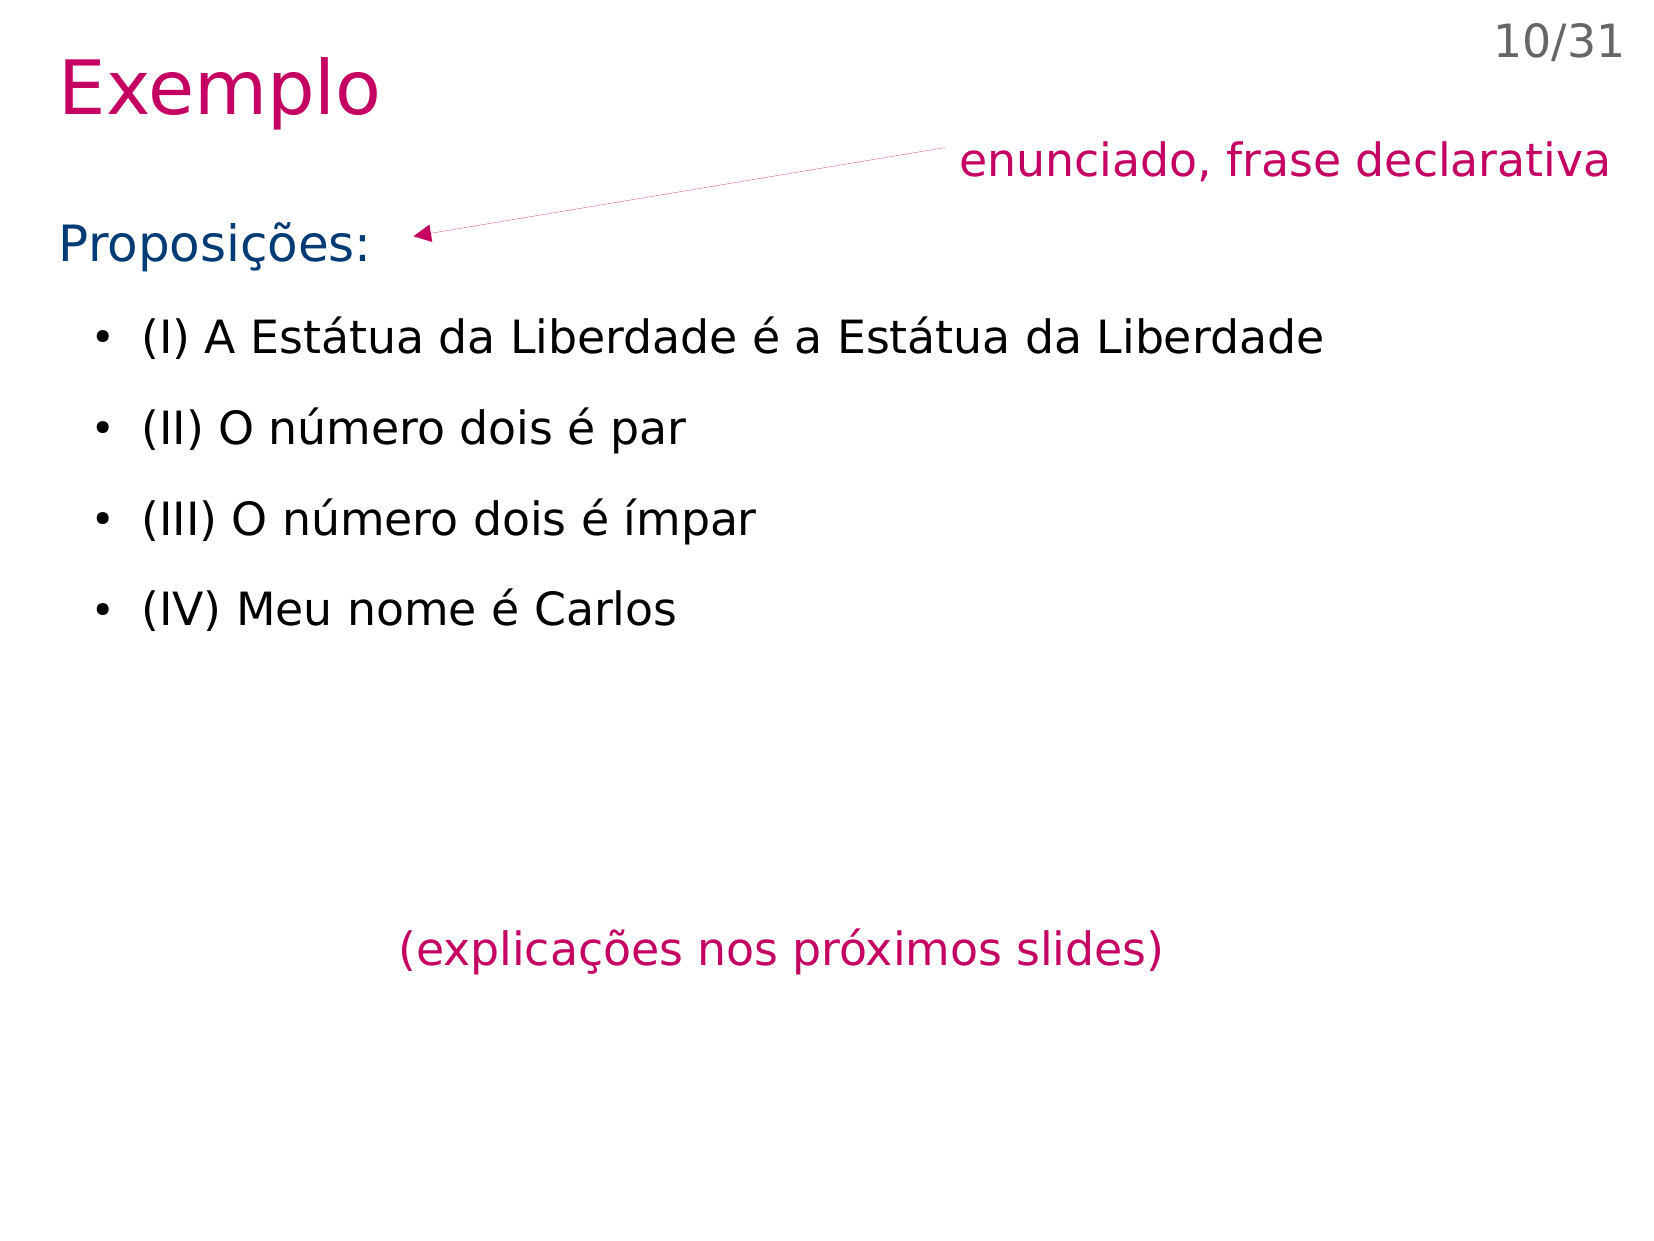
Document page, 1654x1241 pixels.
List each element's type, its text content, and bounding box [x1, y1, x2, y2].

text_box (explicações nos próximos slides) [383, 915, 1241, 1063]
list Proposições: (I) A Estátua da Liberdade é a Estátua da Liberdade (II) O número dois é par (III) O número dois é ímpar (IV) Meu nome é Carlos [59, 206, 1625, 1211]
title Exemplo [59, 29, 1625, 148]
text_box enunciado, frase declarativa [944, 118, 1654, 229]
